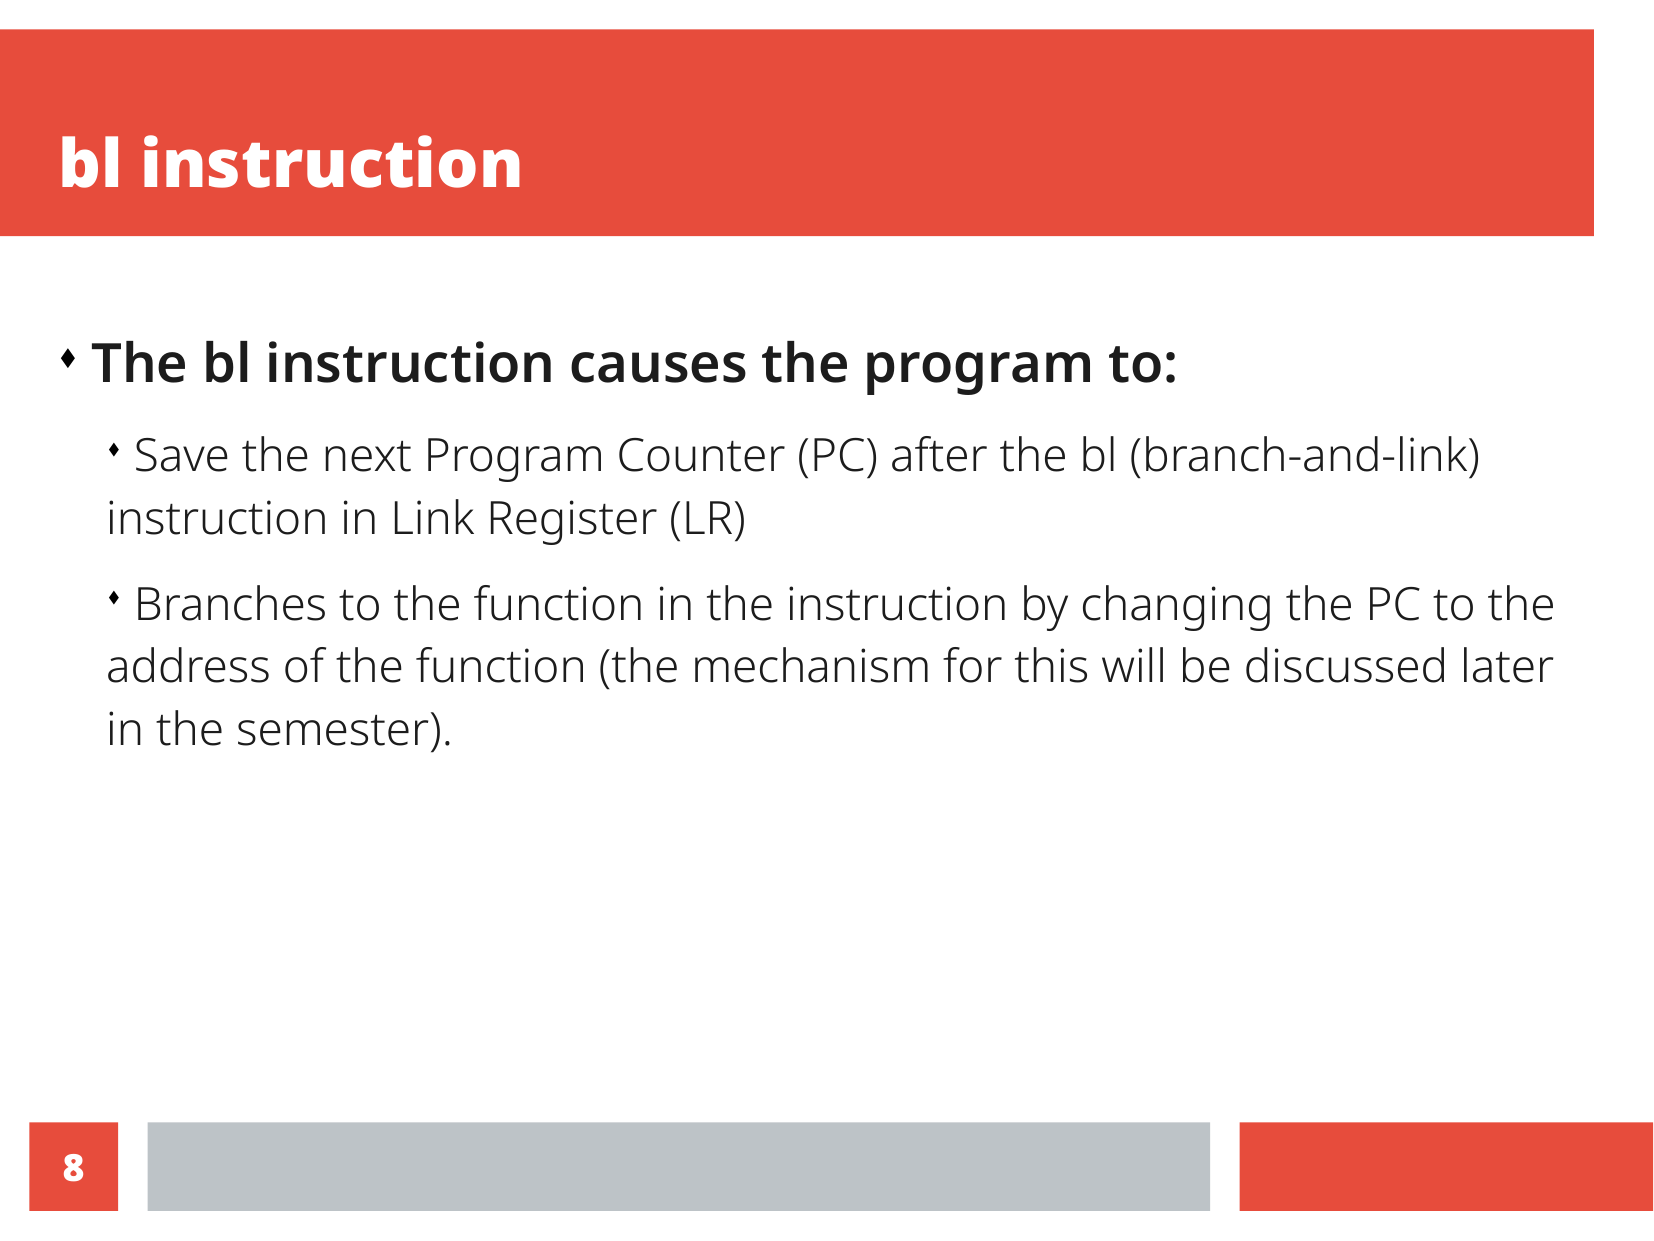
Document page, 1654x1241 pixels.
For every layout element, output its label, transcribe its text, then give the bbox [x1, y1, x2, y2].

title bl instruction [58, 59, 1594, 207]
list The bl instruction causes the program to: Save the next Program Counter (PC) after the bl (branch-and-link) instruction in Link Register (LR) Branches to the function in the instruction by changing the PC to the address of the function (the mechanism for this will be discussed later in the semester). [58, 324, 1565, 1093]
